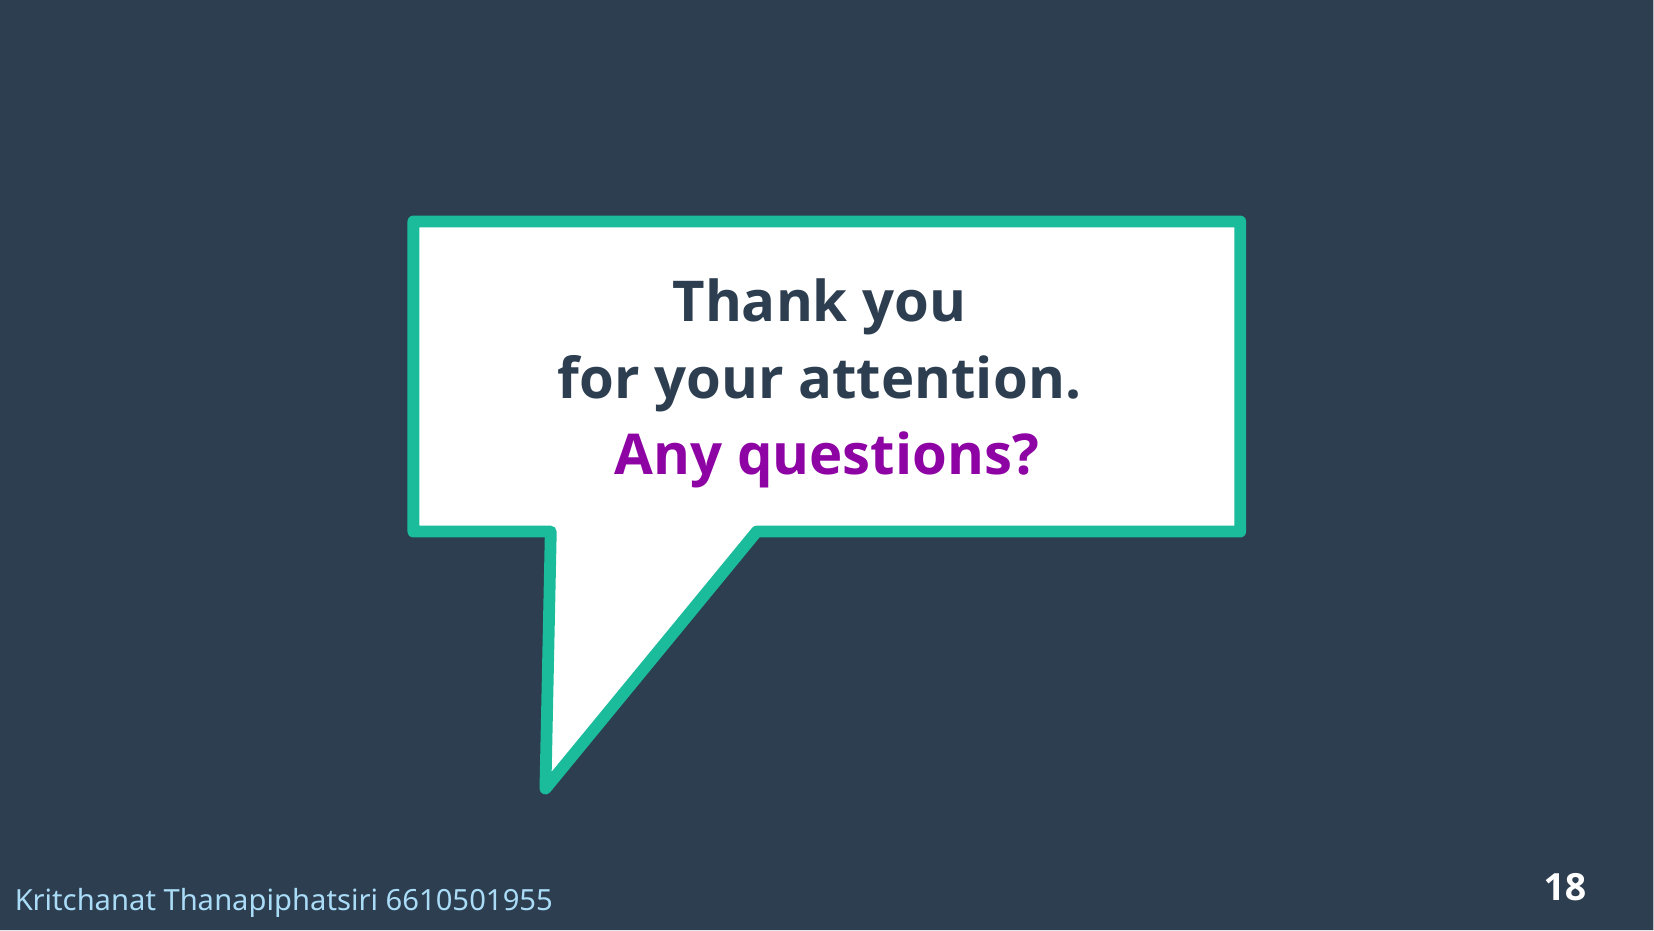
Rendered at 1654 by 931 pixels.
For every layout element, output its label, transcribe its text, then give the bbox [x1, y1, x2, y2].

title Thank you for your attention. Any questions? [442, 243, 1211, 510]
text_box Kritchanat Thanapiphatsiri 6610501955 [0, 866, 733, 931]
